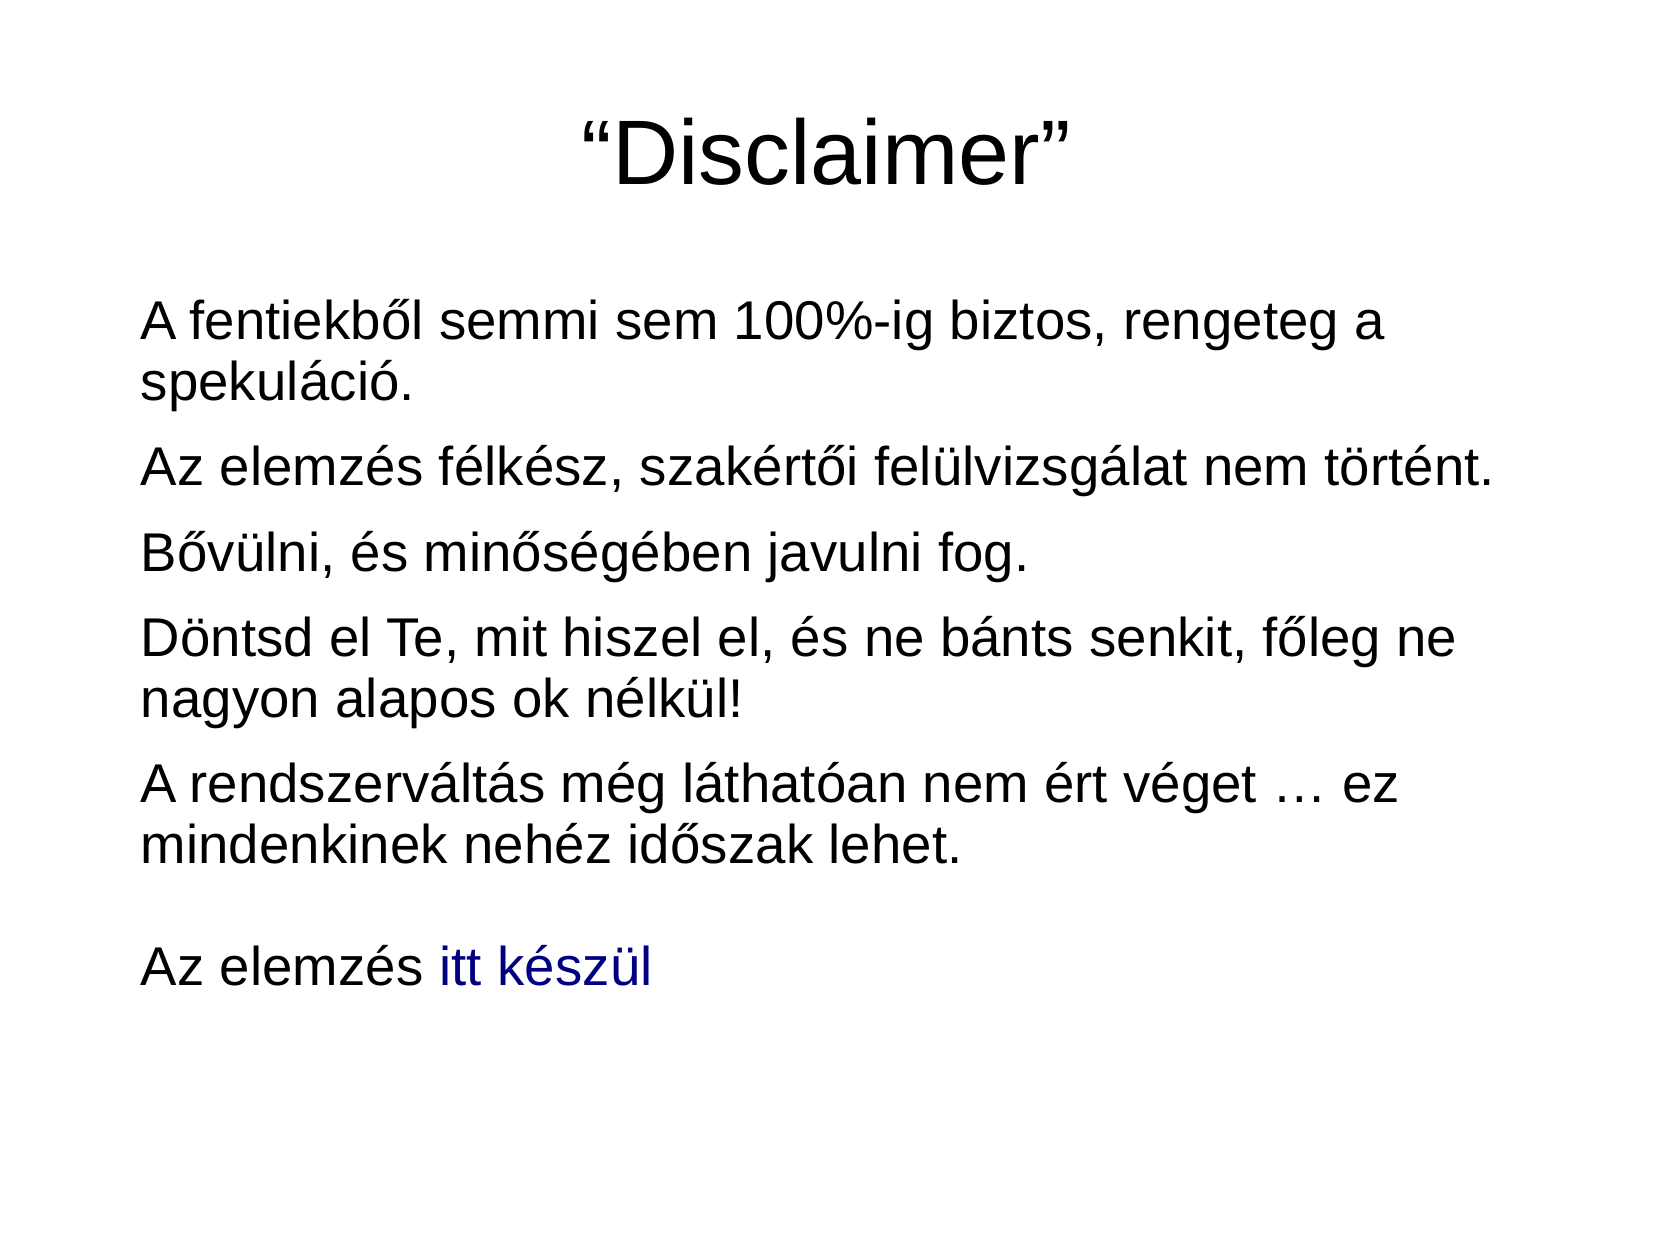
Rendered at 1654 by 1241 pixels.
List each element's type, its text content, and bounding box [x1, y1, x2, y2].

title “Disclaimer” [82, 49, 1571, 257]
list A fentiekből semmi sem 100%-ig biztos, rengeteg a spekuláció. Az elemzés félkész, szakértői felülvizsgálat nem történt. Bővülni, és minőségében javulni fog. Döntsd el Te, mit hiszel el, és ne bánts senkit, főleg ne nagyon alapos ok nélkül! A rendszerváltás még láthatóan nem ért véget … ez mindenkinek nehéz időszak lehet. Az elemzés itt készül [82, 290, 1571, 1010]
